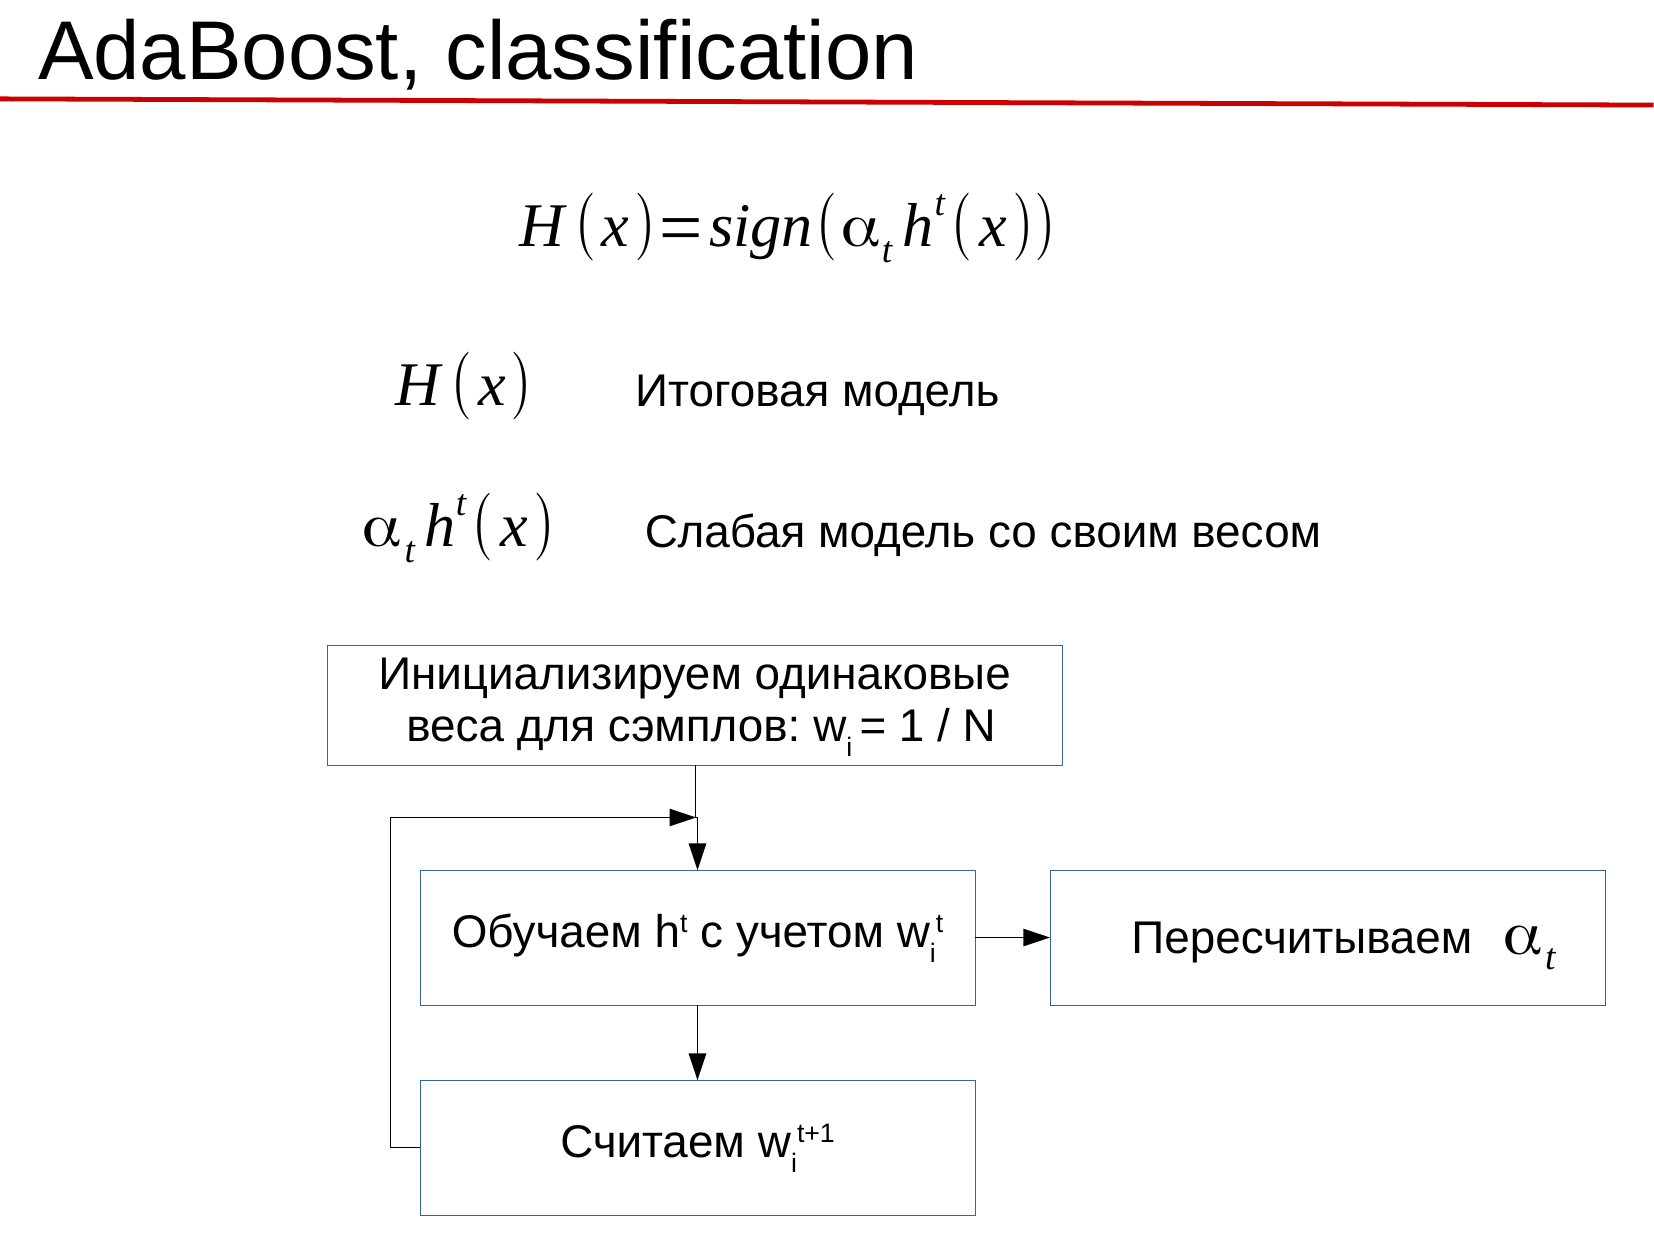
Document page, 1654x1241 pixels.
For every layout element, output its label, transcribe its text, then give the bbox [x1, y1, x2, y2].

text_box Считаем wit+1 [420, 1080, 976, 1216]
chart [1496, 923, 1564, 978]
chart [386, 348, 539, 423]
text_box Итоговая модель [620, 357, 1056, 424]
text_box Инициализируем одинаковые веса для сэмплов: wi = 1 / N [327, 645, 1063, 766]
text_box Пересчитываем [1050, 870, 1606, 1006]
chart [356, 483, 561, 571]
chart [510, 183, 1061, 271]
text_box Слабая модель со своим весом [630, 498, 1396, 616]
title AdaBoost, classification [15, 3, 1504, 97]
text_box Обучаем ht с учетом wit [420, 870, 976, 1006]
